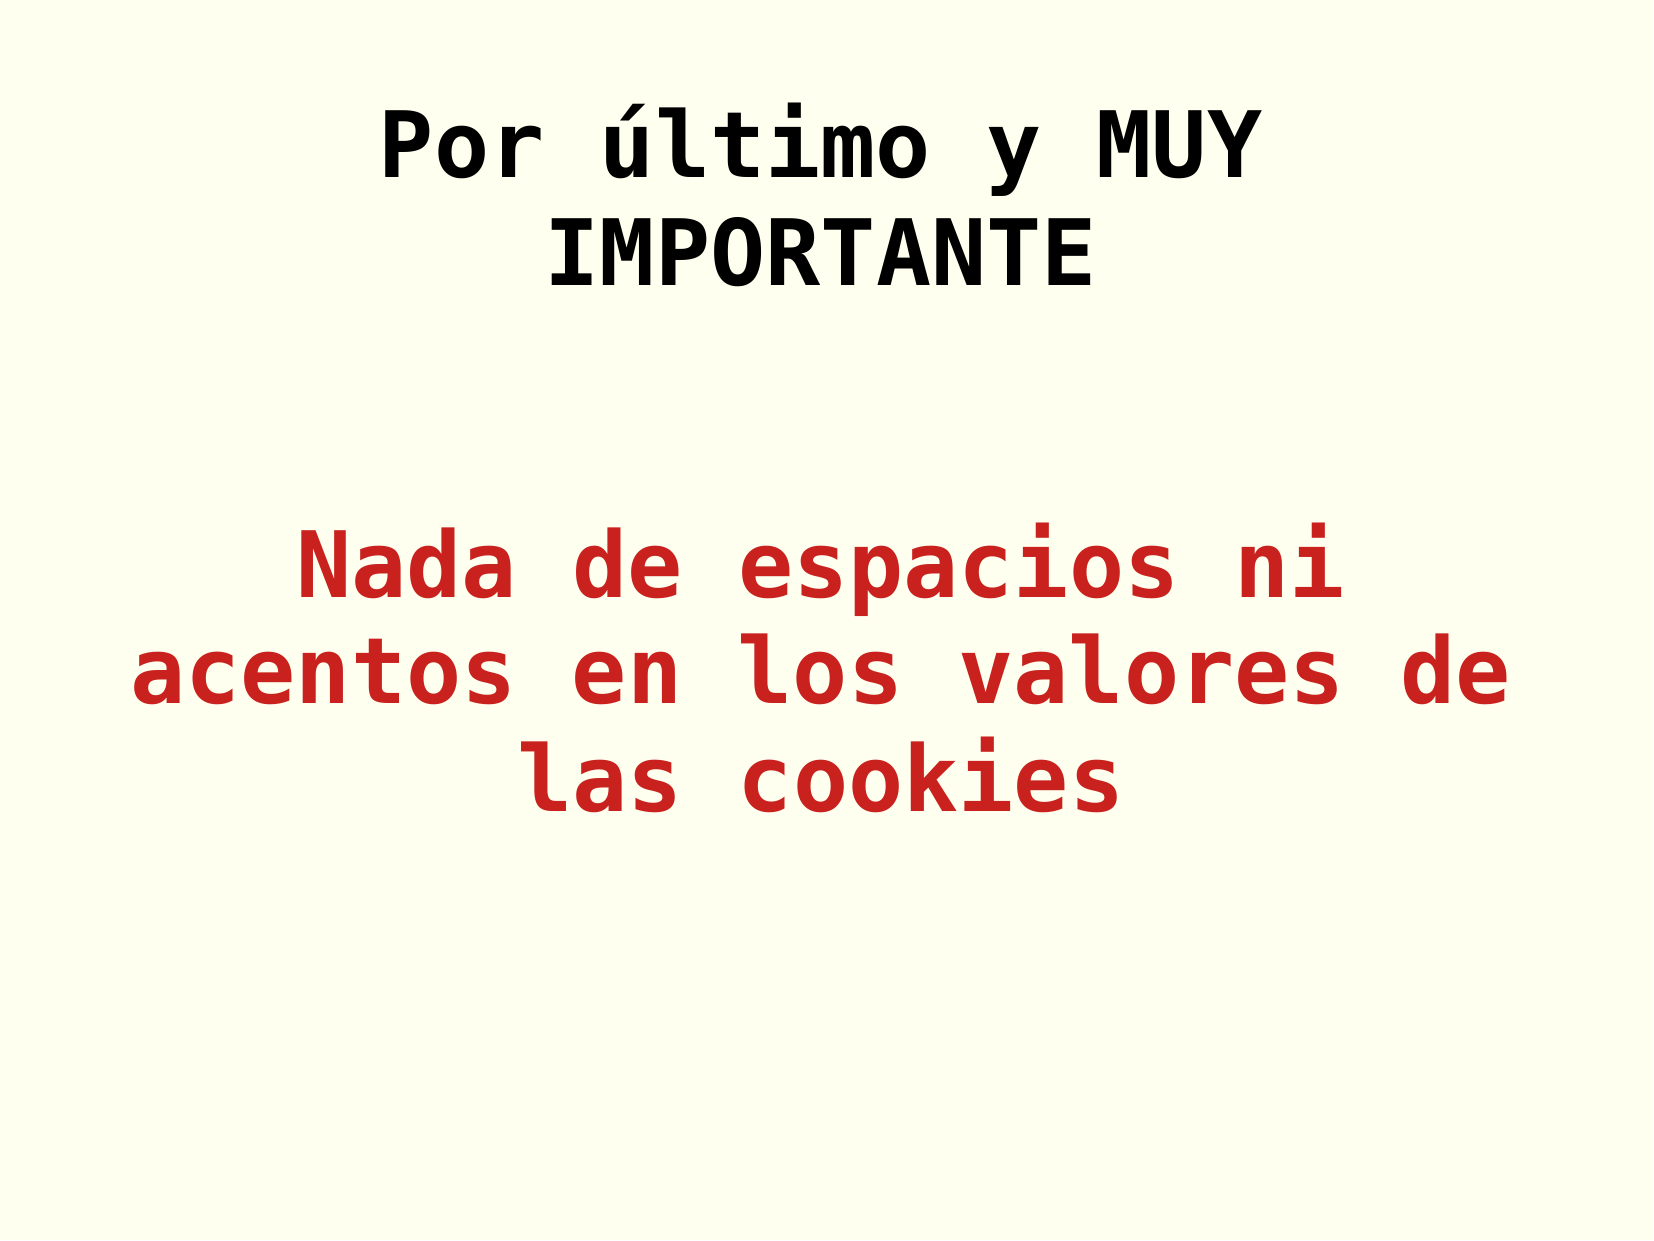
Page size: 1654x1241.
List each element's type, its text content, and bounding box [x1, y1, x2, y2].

title Por último y MUY IMPORTANTE [76, 75, 1566, 325]
title Nada de espacios ni acentos en los valores de las cookies [76, 511, 1566, 833]
